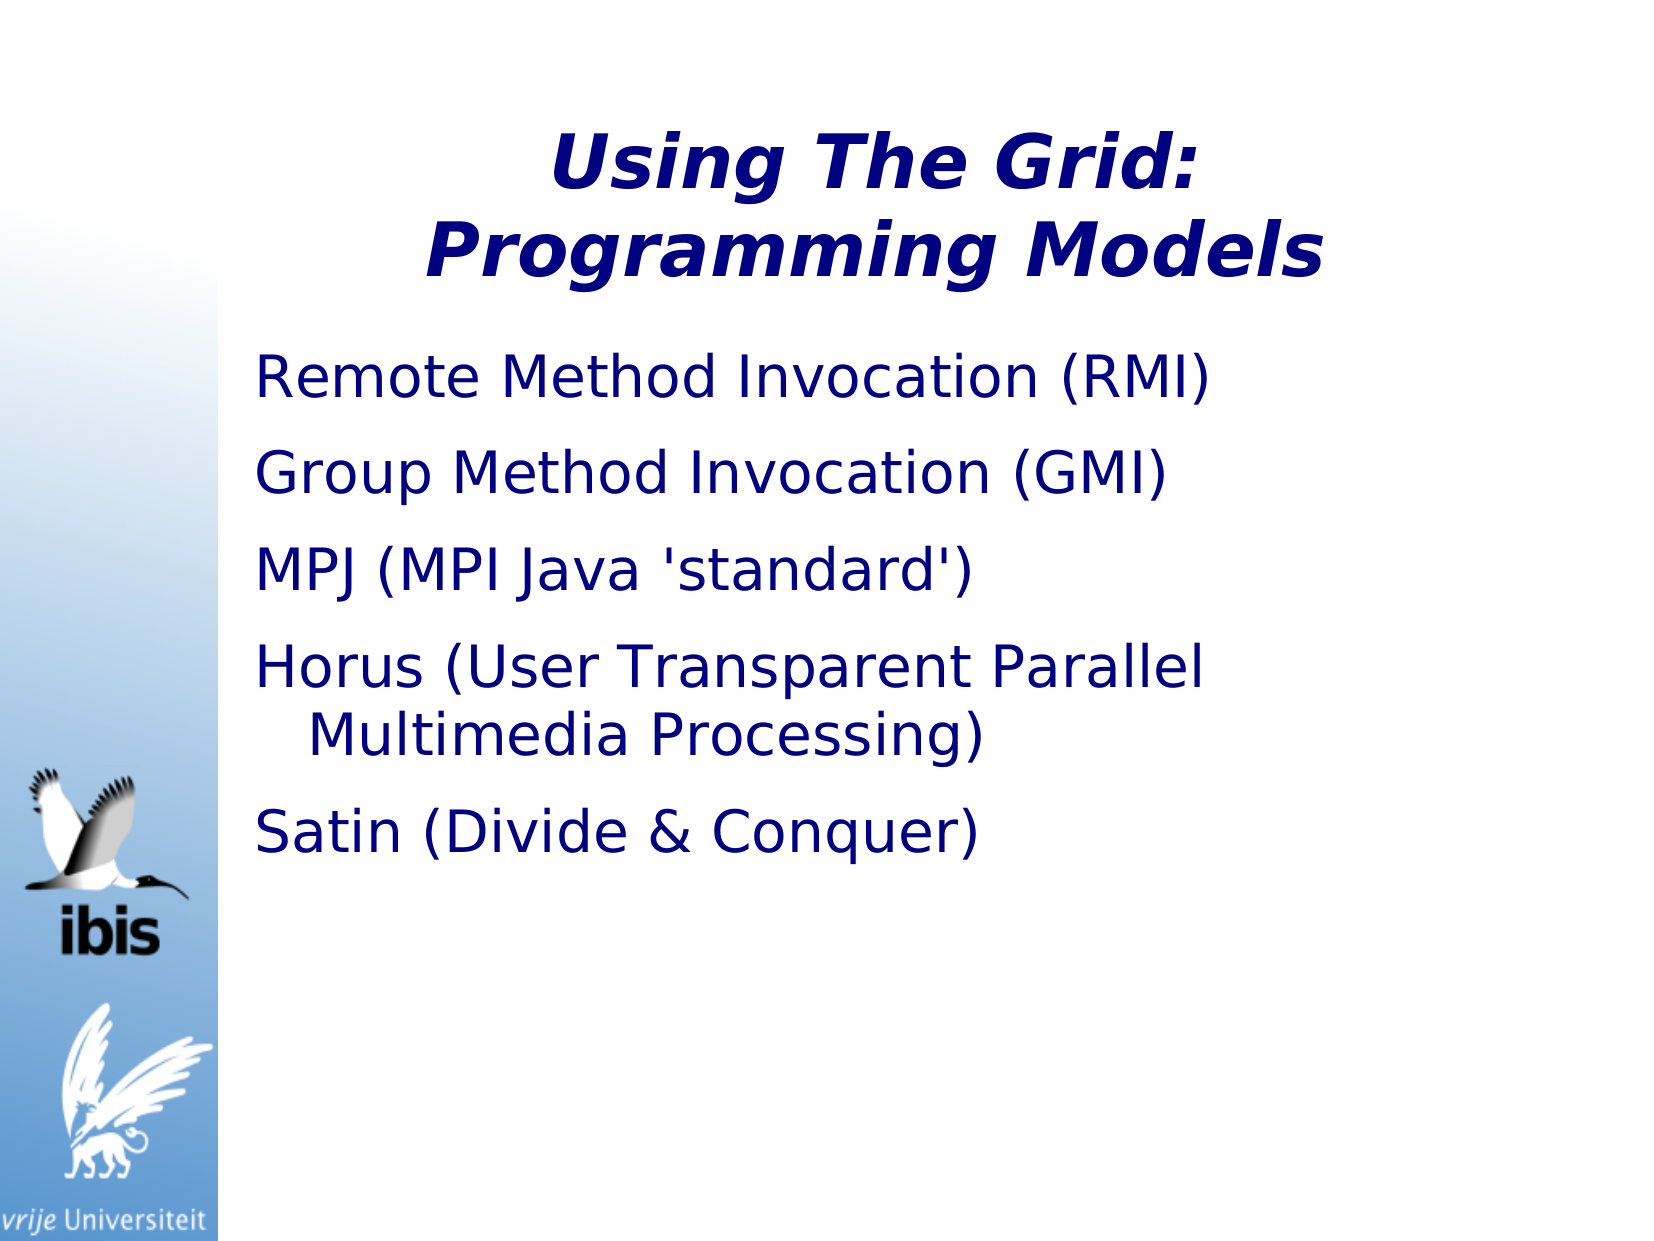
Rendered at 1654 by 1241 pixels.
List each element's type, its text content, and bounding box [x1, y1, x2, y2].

picture [0, 0, 218, 1241]
title Using The Grid: Programming Models [219, 102, 1534, 311]
list Remote Method Invocation (RMI) Group Method Invocation (GMI) MPJ (MPI Java 'standard') Horus (User Transparent Parallel Multimedia Processing) Satin (Divide & Conquer) [236, 344, 1534, 1196]
